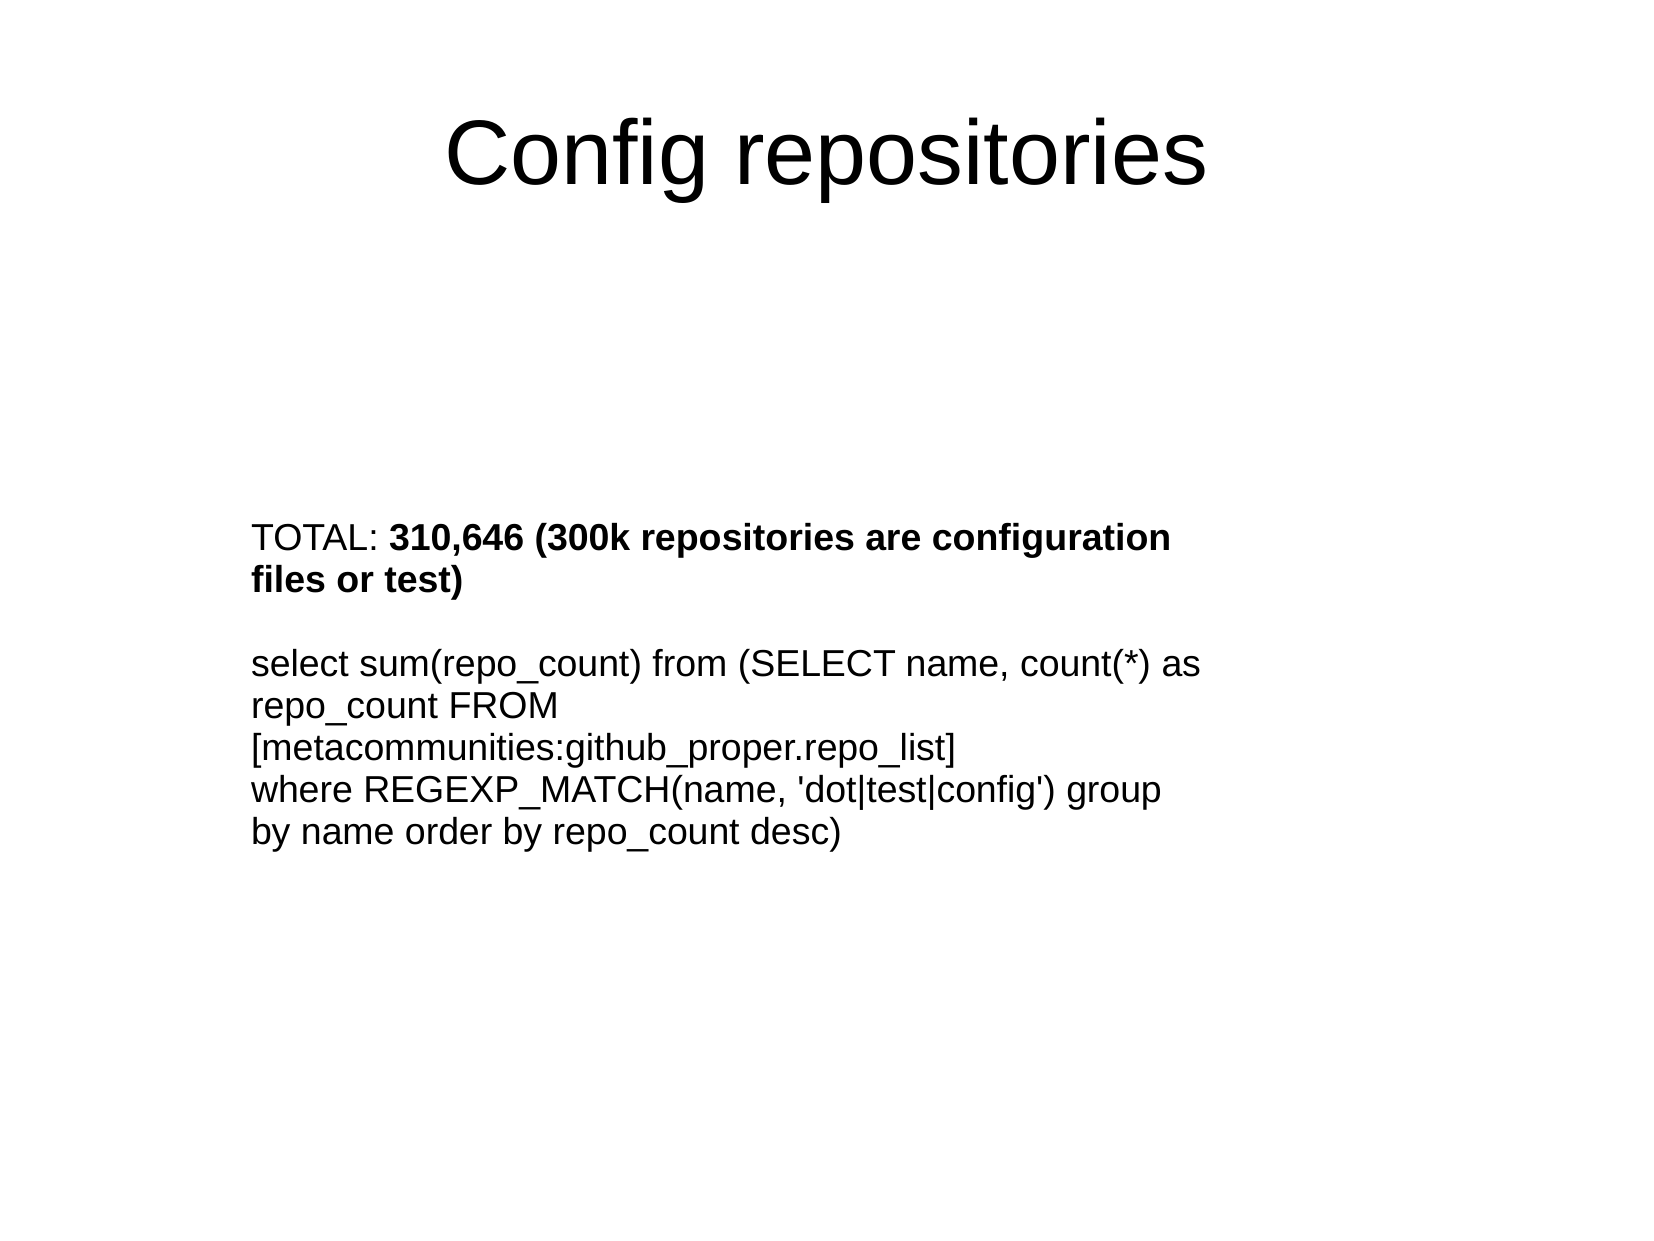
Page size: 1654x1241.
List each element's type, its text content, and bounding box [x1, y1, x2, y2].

title Config repositories [82, 49, 1571, 257]
text_box TOTAL: 310,646 (300k repositories are configuration files or test) select sum(repo_count) from (SELECT name, count(*) as repo_count FROM [metacommunities:github_proper.repo_list] where REGEXP_MATCH(name, 'dot|test|config') group by name order by repo_count desc) [236, 425, 1217, 860]
